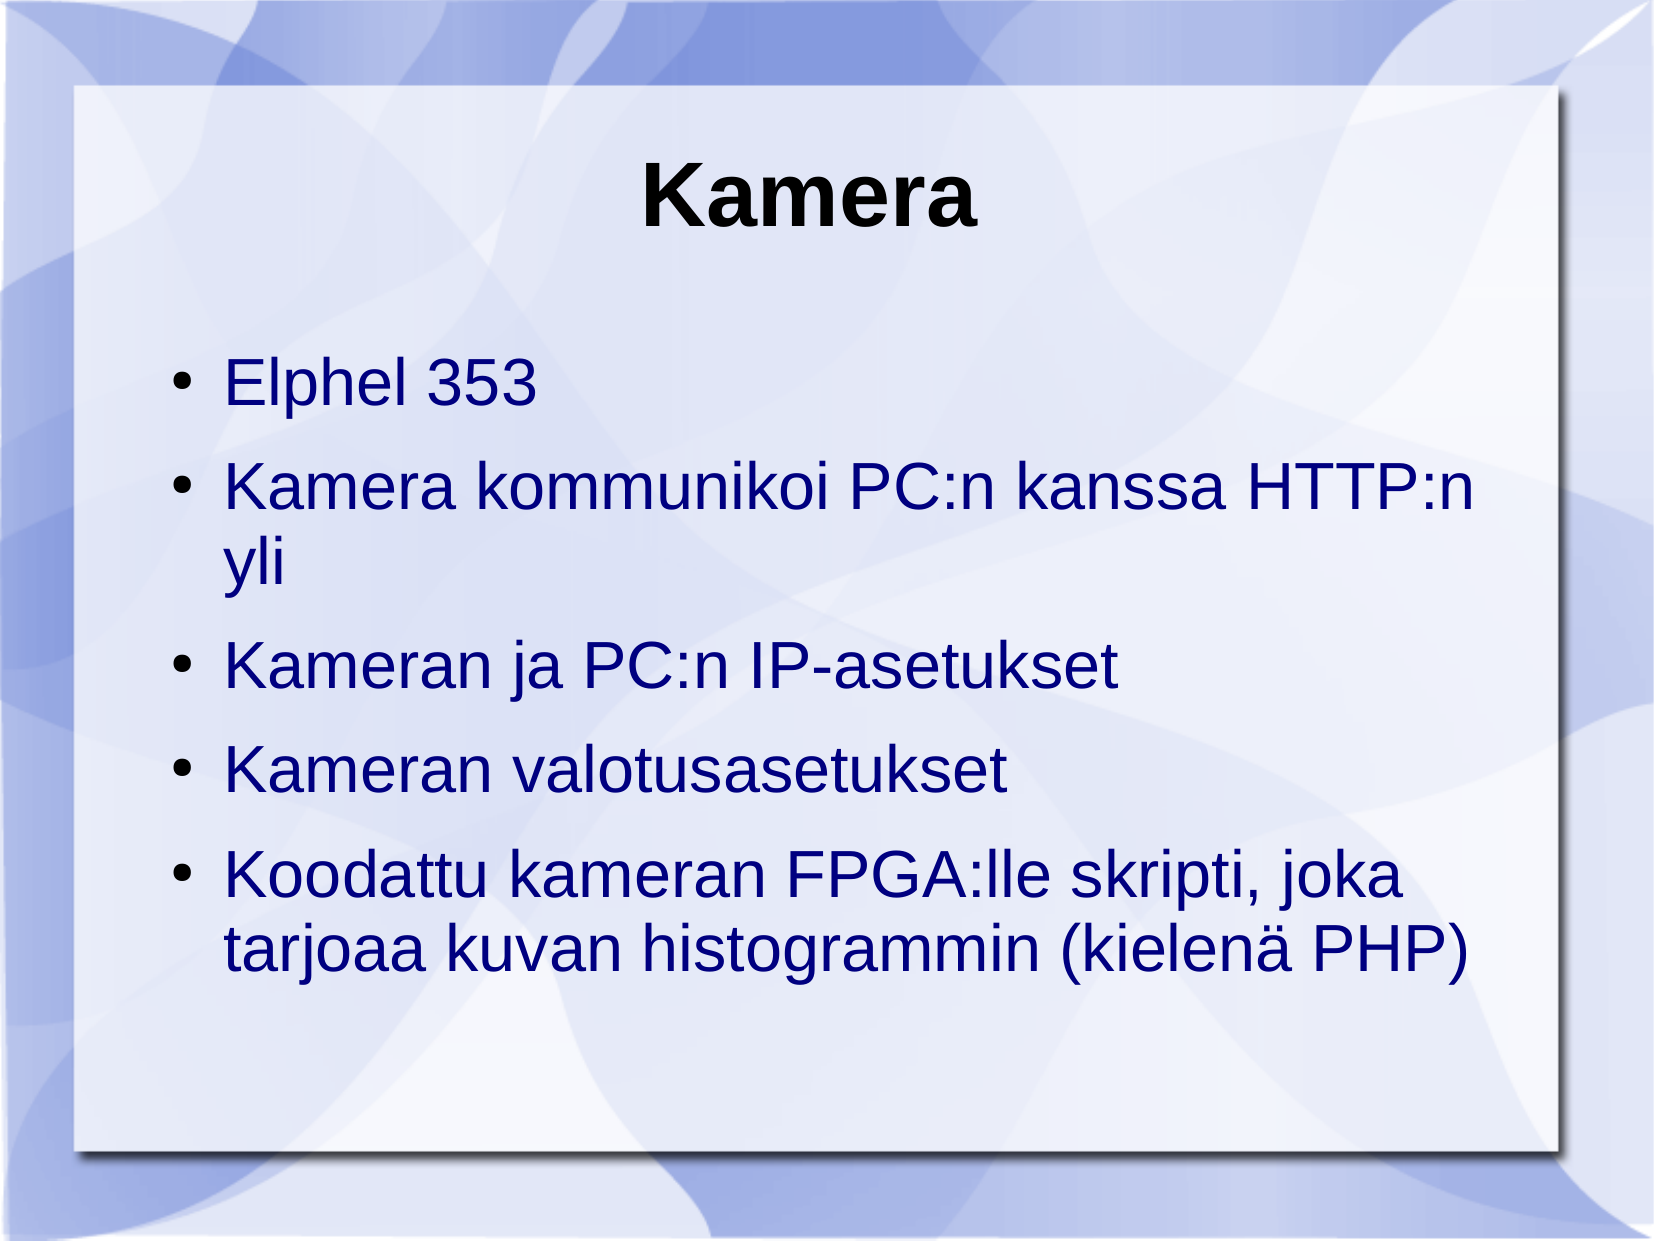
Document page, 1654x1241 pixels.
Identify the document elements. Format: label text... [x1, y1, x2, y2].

list Elphel 353 Kamera kommunikoi PC:n kanssa HTTP:n yli Kameran ja PC:n IP-asetukset Kameran valotusasetukset Koodattu kameran FPGA:lle skripti, joka tarjoaa kuvan histogrammin (kielenä PHP) [152, 344, 1534, 1127]
title Kamera [82, 90, 1536, 298]
picture [0, 0, 1654, 1241]
